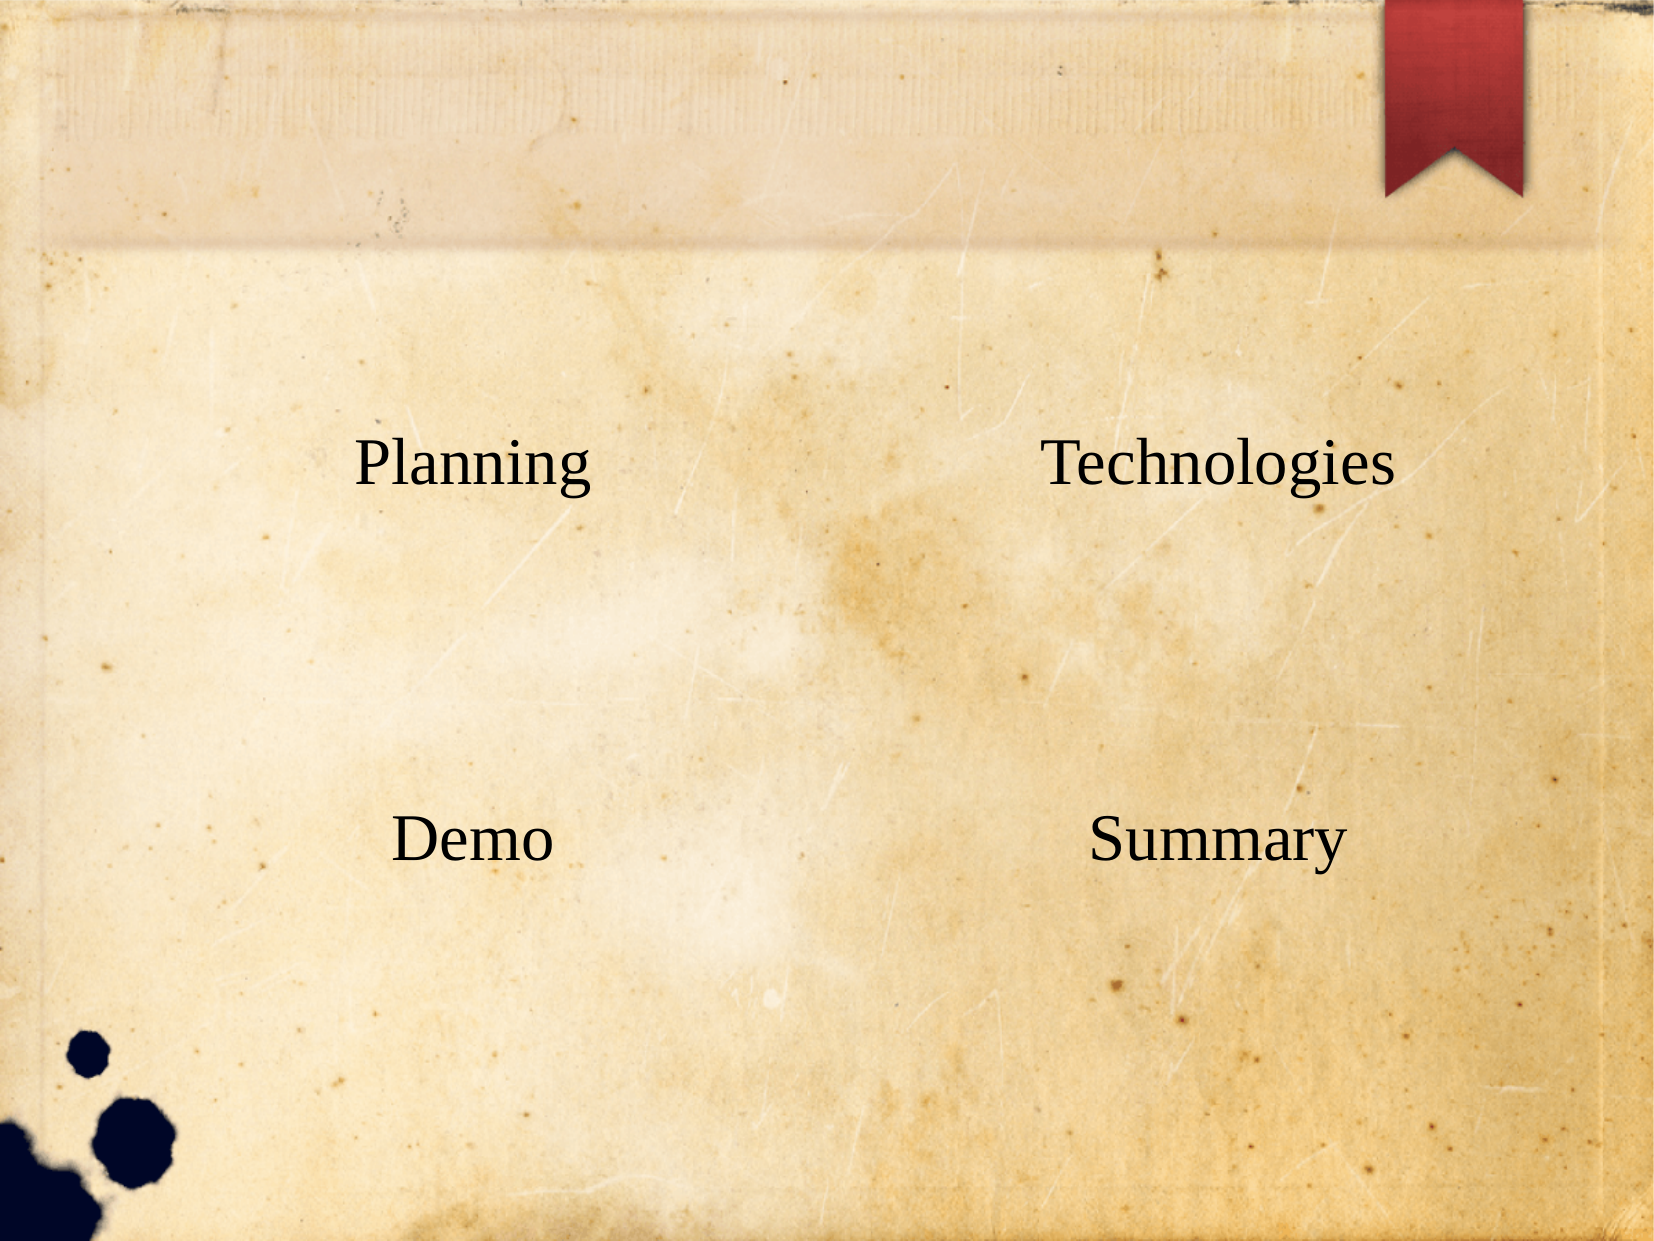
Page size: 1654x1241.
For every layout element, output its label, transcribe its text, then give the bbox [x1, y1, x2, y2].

list Technologies [828, 290, 1539, 634]
list Summary [828, 665, 1539, 1009]
picture [0, 0, 1654, 1241]
list Demo [82, 665, 793, 1009]
list Planning [82, 290, 793, 634]
